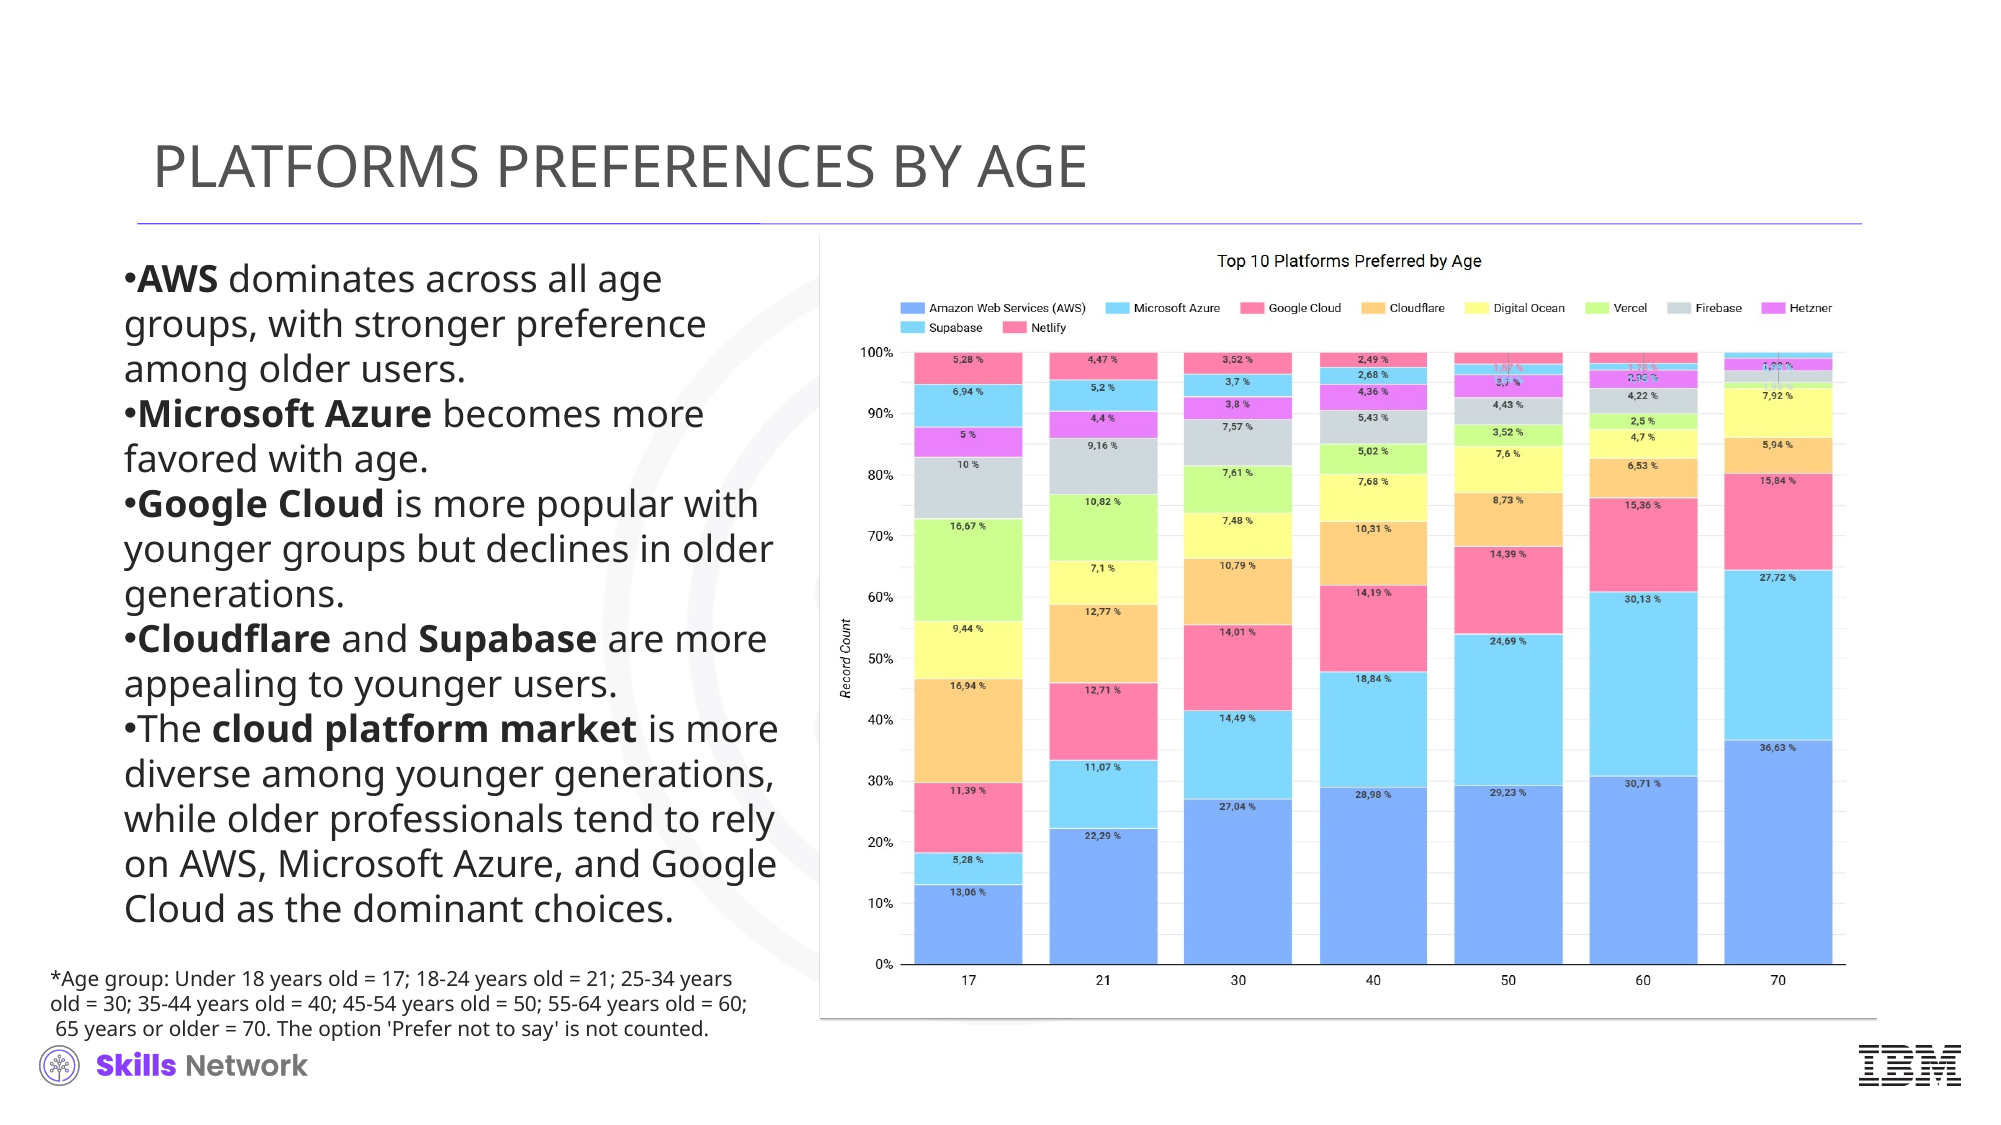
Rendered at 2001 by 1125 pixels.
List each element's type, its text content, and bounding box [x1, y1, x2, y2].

picture [834, 246, 1863, 1004]
text_box AWS dominates across all age groups, with stronger preference among older users. Microsoft Azure becomes more favored with age. Google Cloud is more popular with younger groups but declines in older generations. Cloudflare and Supabase are more appealing to younger users. The cloud platform market is more diverse among younger generations, while older professionals tend to rely on AWS, Microsoft Azure, and Google Cloud as the dominant choices. [108, 247, 817, 1083]
title PLATFORMS PREFERENCES BY AGE [137, 59, 1863, 277]
picture [1859, 1045, 1961, 1086]
picture [39, 1049, 308, 1086]
text_box *Age group: Under 18 years old = 17; 18-24 years old = 21; 25-34 years old = 30; 35-44 years old = 40; 45-54 years old = 50; 55-64 years old = 60; 65 years or older = 70. The option 'Prefer not to say' is not counted. [34, 958, 108, 1049]
